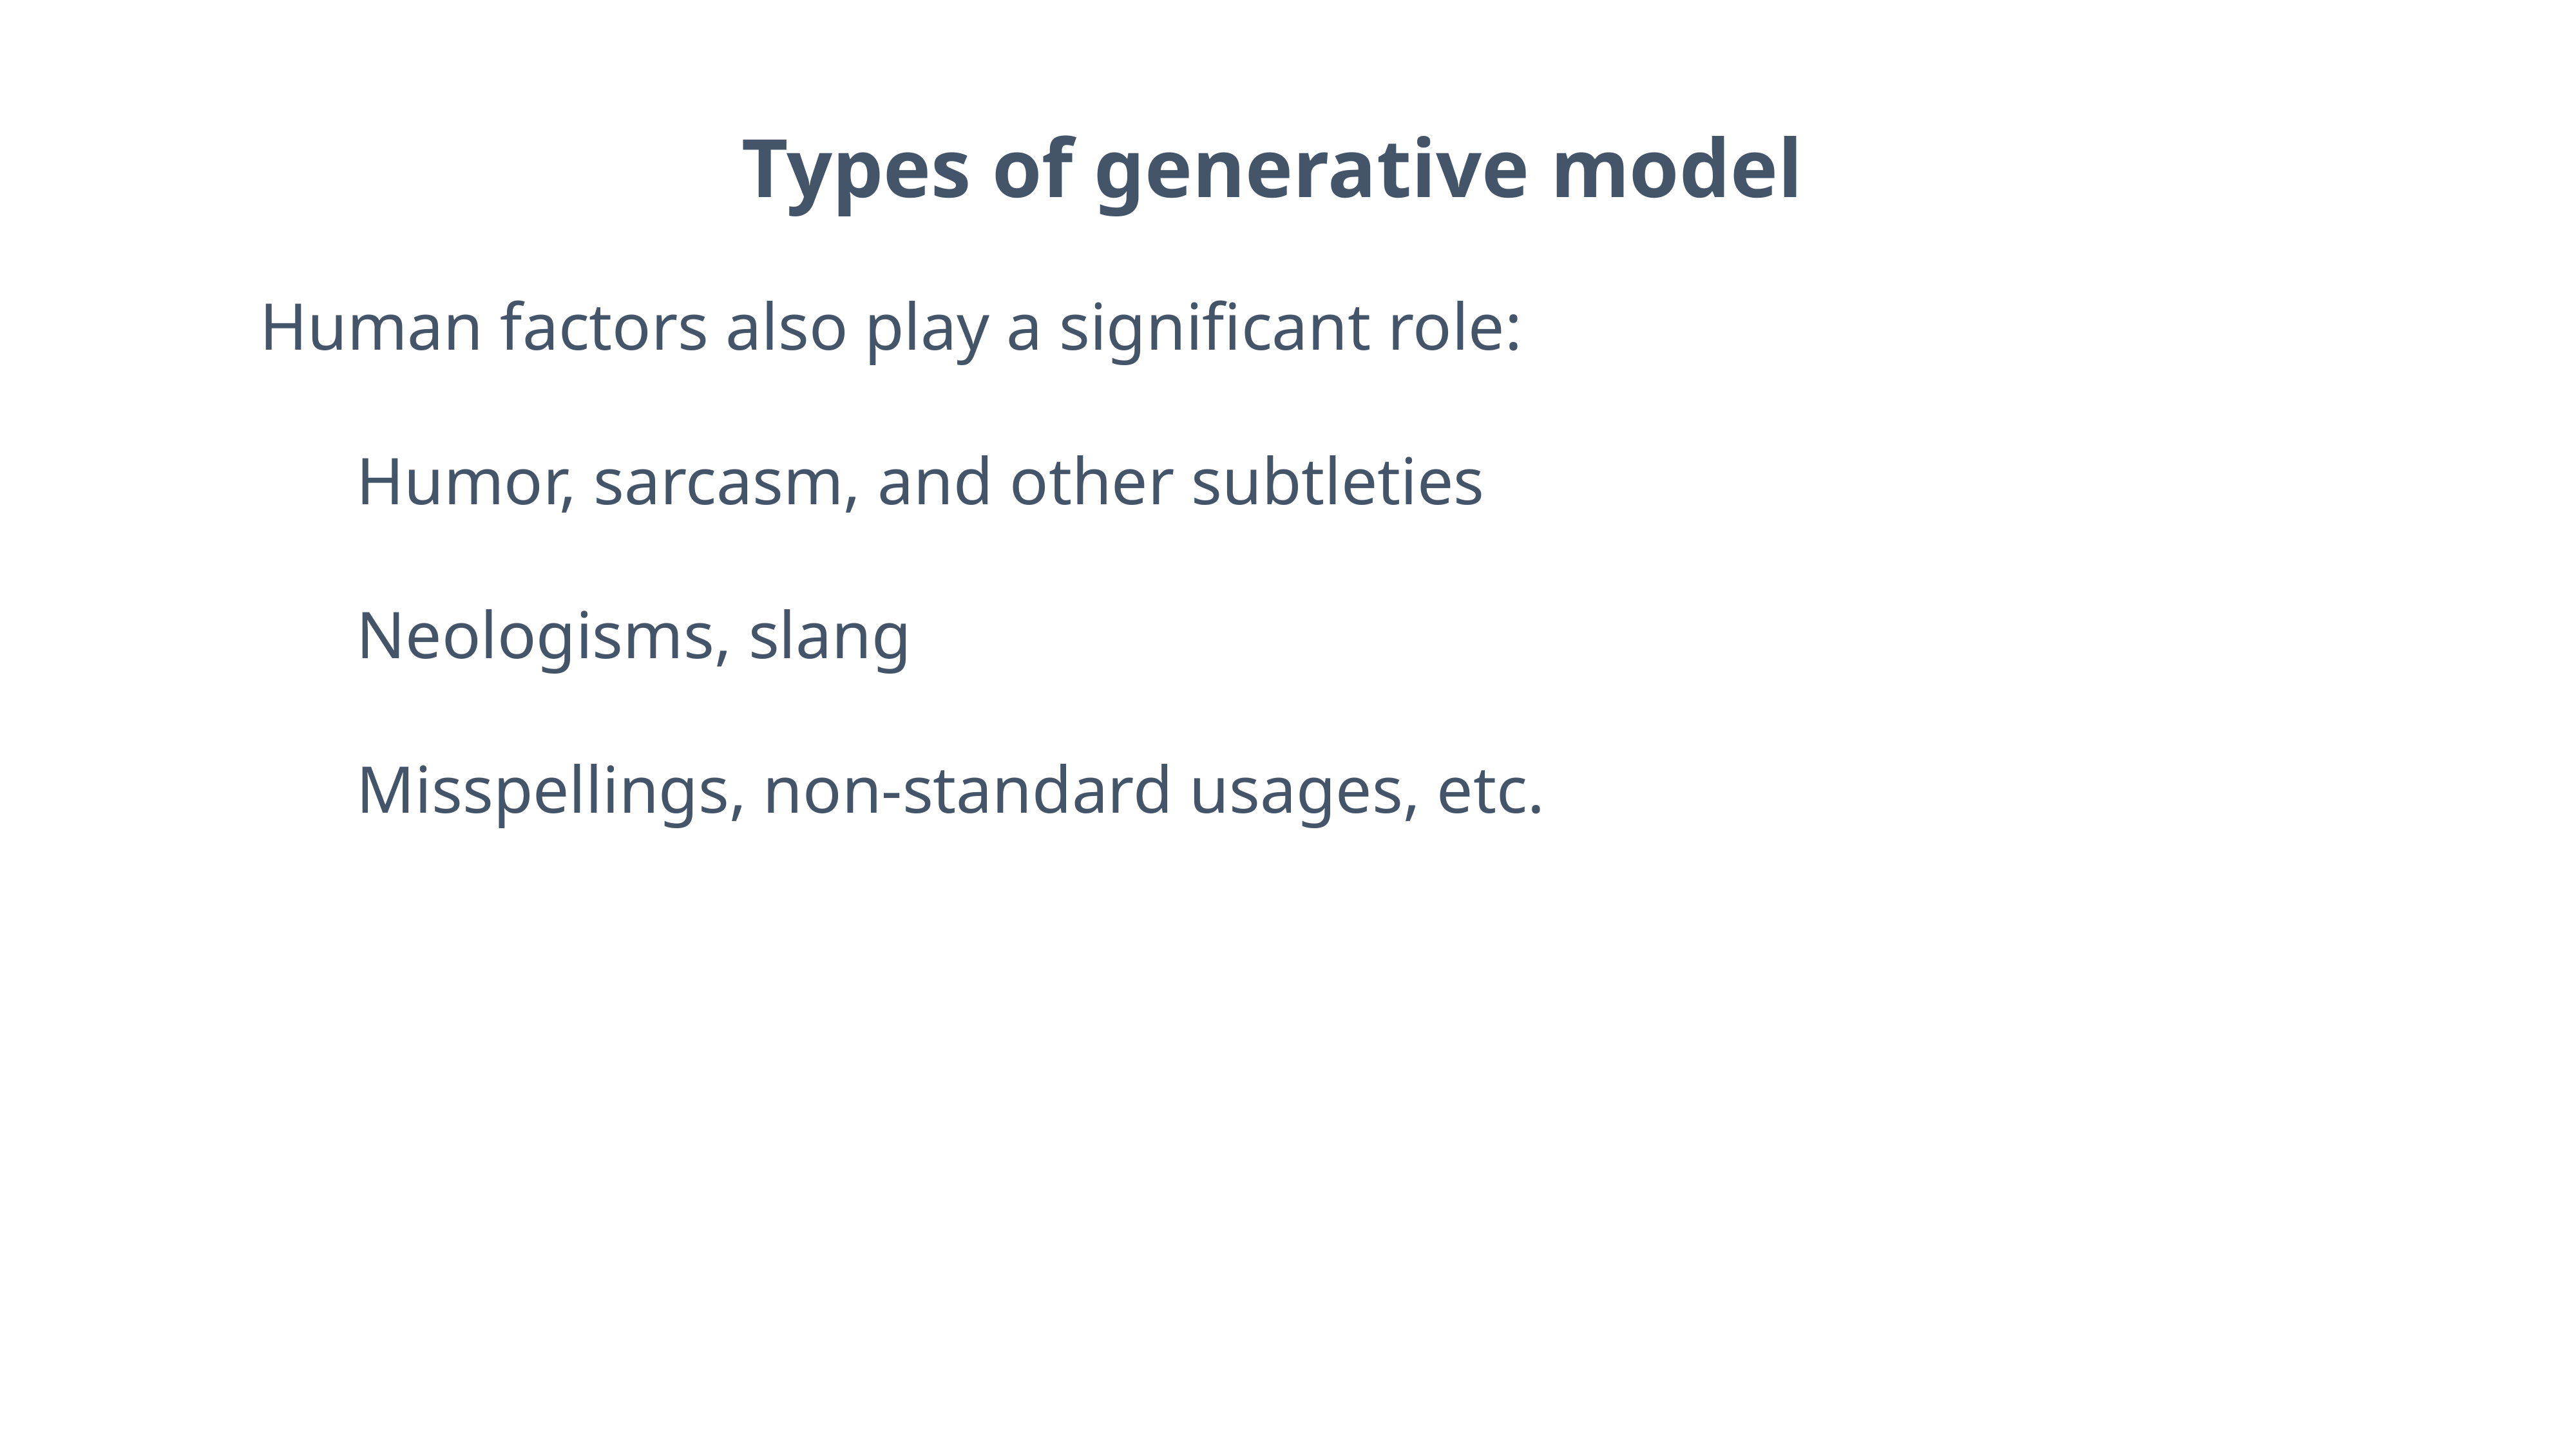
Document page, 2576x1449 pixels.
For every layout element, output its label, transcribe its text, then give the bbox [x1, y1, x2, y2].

text_box Human factors also play a significant role: Humor, sarcasm, and other subtleties Neologisms, slang Misspellings, non-standard usages, etc. [250, 280, 2549, 831]
text_box Types of generative model [732, 112, 1814, 219]
